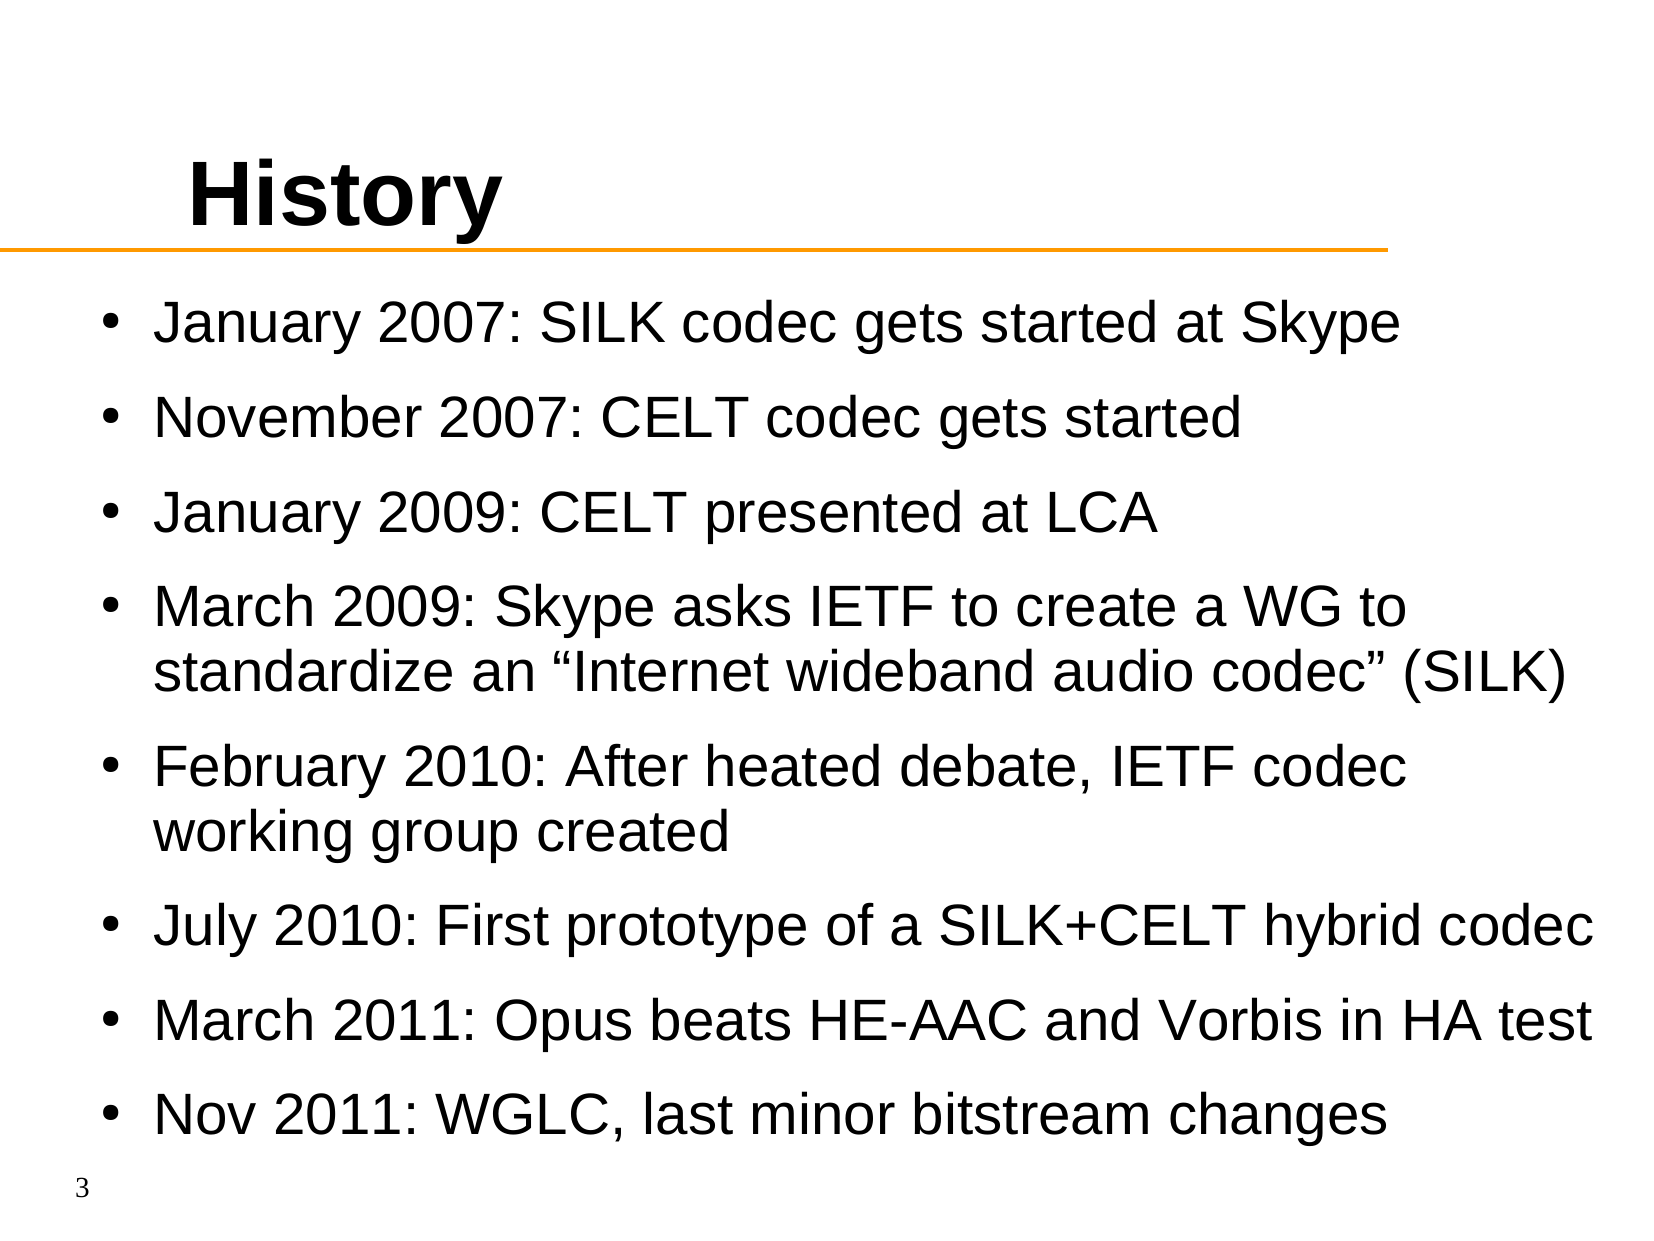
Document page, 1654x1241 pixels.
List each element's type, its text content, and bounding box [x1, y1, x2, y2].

list January 2007: SILK codec gets started at Skype November 2007: CELT codec gets started January 2009: CELT presented at LCA March 2009: Skype asks IETF to create a WG to standardize an “Internet wideband audio codec” (SILK) February 2010: After heated debate, IETF codec working group created July 2010: First prototype of a SILK+CELT hybrid codec March 2011: Opus beats HE-AAC and Vorbis in HA test Nov 2011: WGLC, last minor bitstream changes [82, 290, 1613, 1148]
title History [187, 52, 1571, 245]
